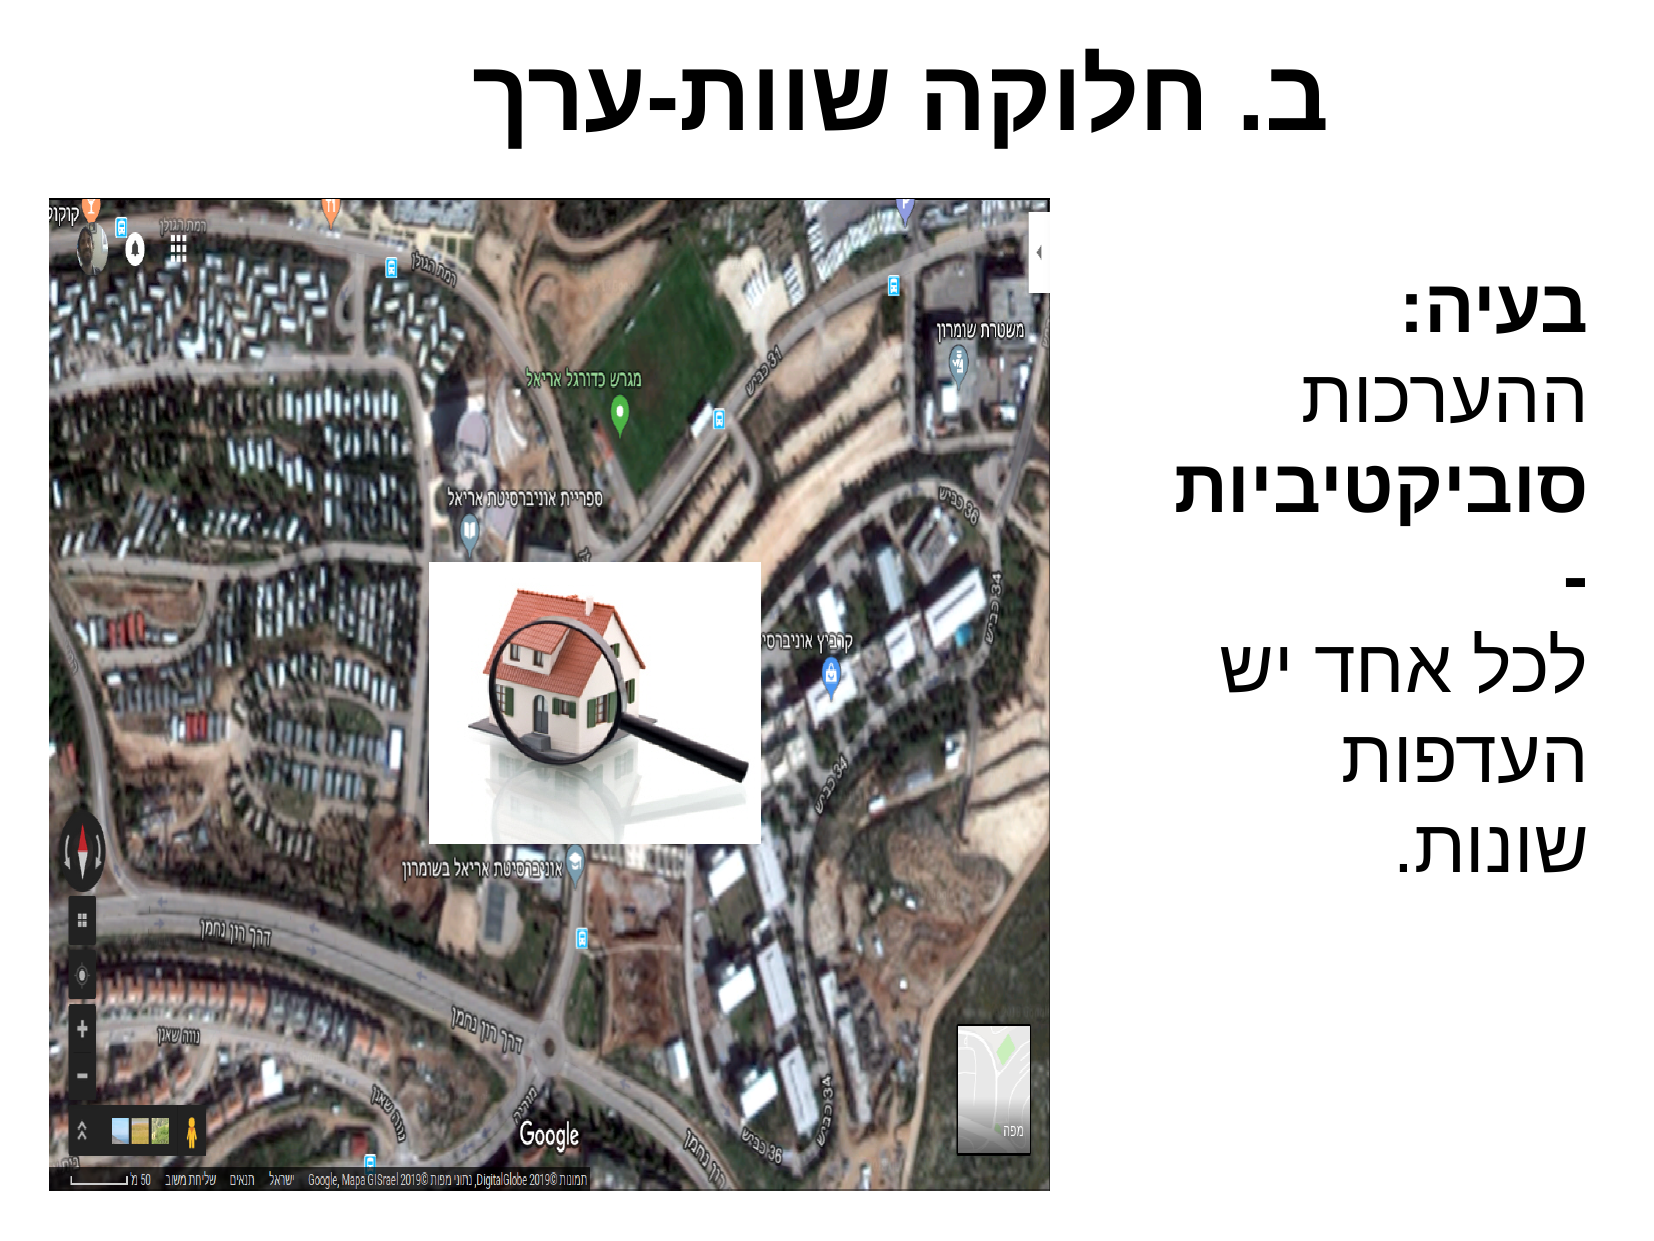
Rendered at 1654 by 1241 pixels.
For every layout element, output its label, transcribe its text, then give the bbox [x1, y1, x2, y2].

picture [49, 198, 1050, 1191]
text_box ב. חלוקה שוות-ערך [148, 49, 1654, 166]
text_box בעיה: ההערכות סוביקטיביות - לכל אחד יש העדפות שונות. [1124, 347, 1604, 993]
